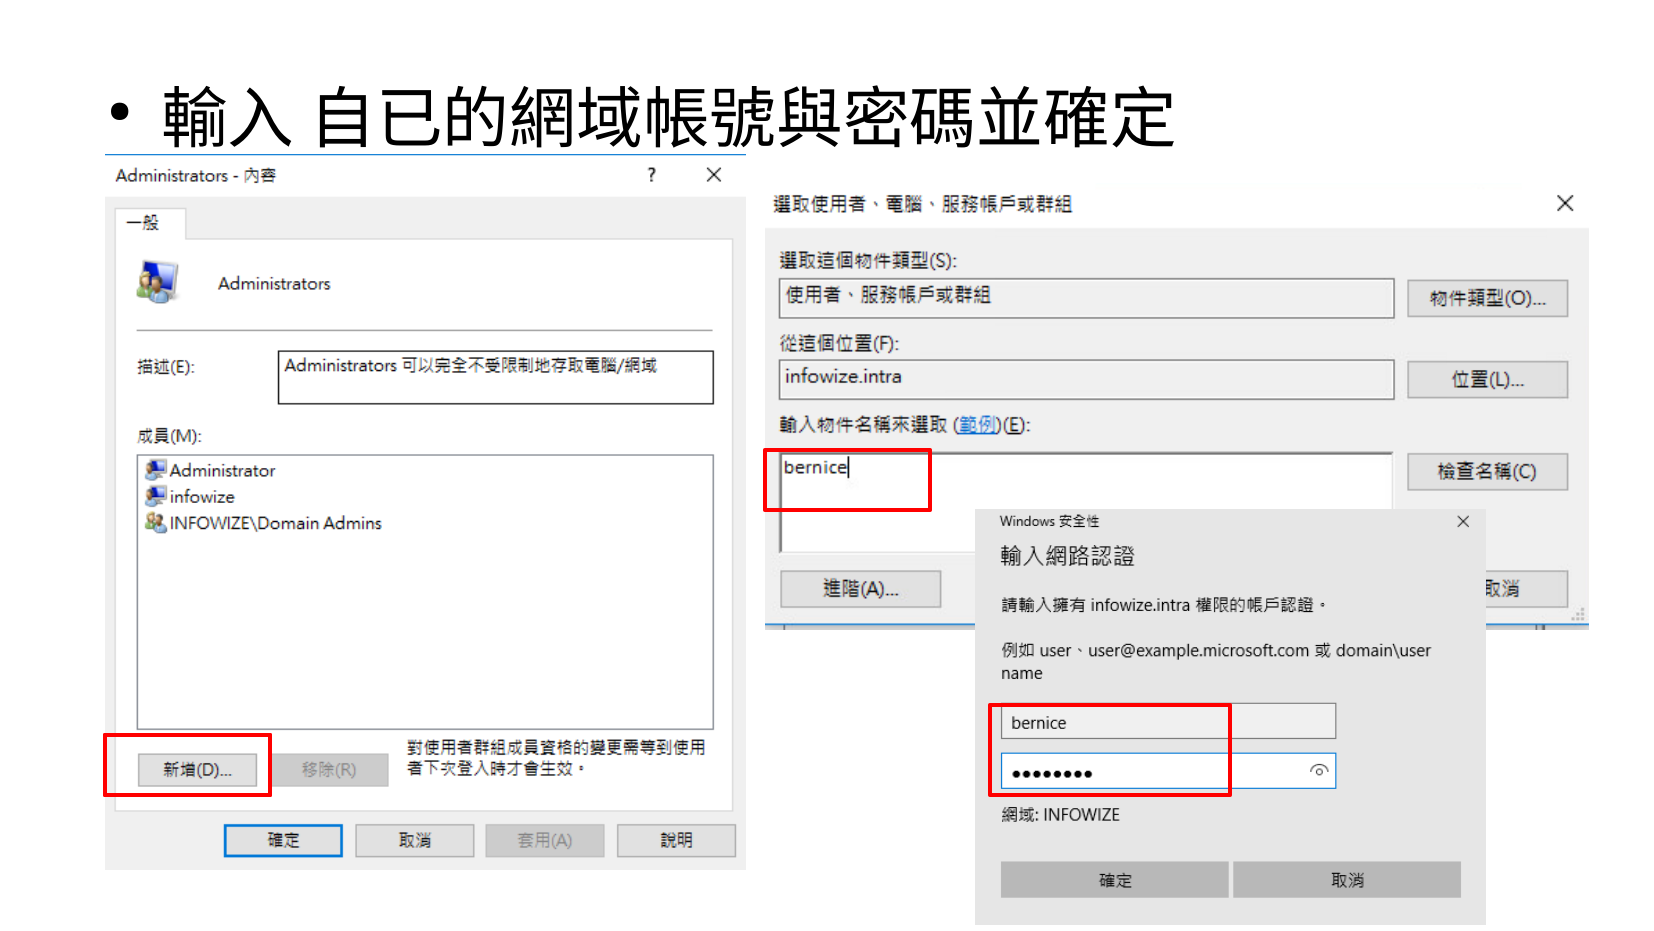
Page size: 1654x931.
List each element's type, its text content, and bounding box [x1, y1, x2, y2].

picture [107, 737, 268, 793]
picture [105, 211, 746, 871]
picture [765, 183, 1589, 925]
title 輸入 自已的網域帳號與密碼並確定 [90, 16, 1546, 211]
picture [767, 452, 928, 508]
